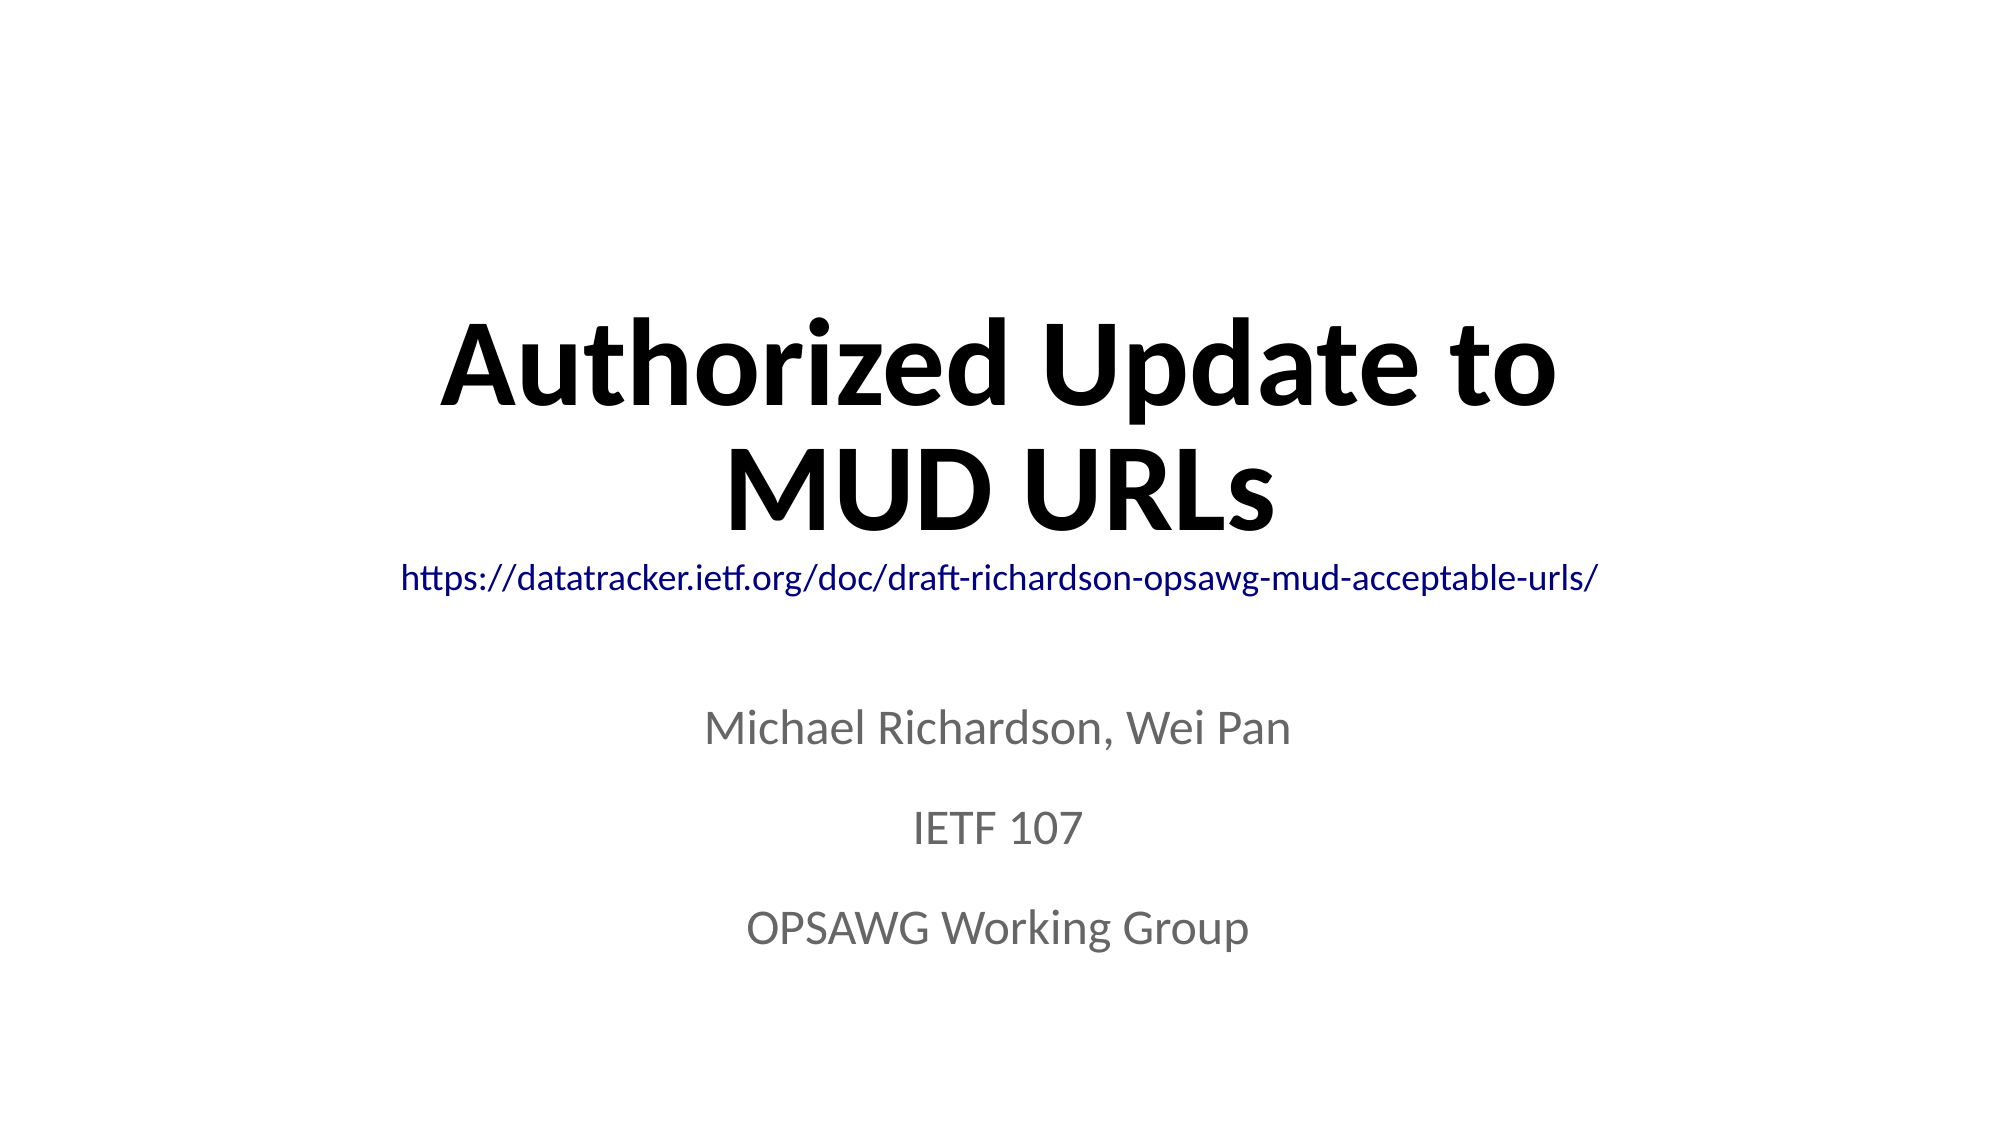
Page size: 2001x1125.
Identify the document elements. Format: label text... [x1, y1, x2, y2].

title Authorized Update to MUD URLs https://datatracker.ietf.org/doc/draft-richardson-opsawg-mud-acceptable-urls/ [249, 259, 1750, 652]
title Michael Richardson, Wei Pan IETF 107 OPSAWG Working Group [248, 635, 1749, 1028]
